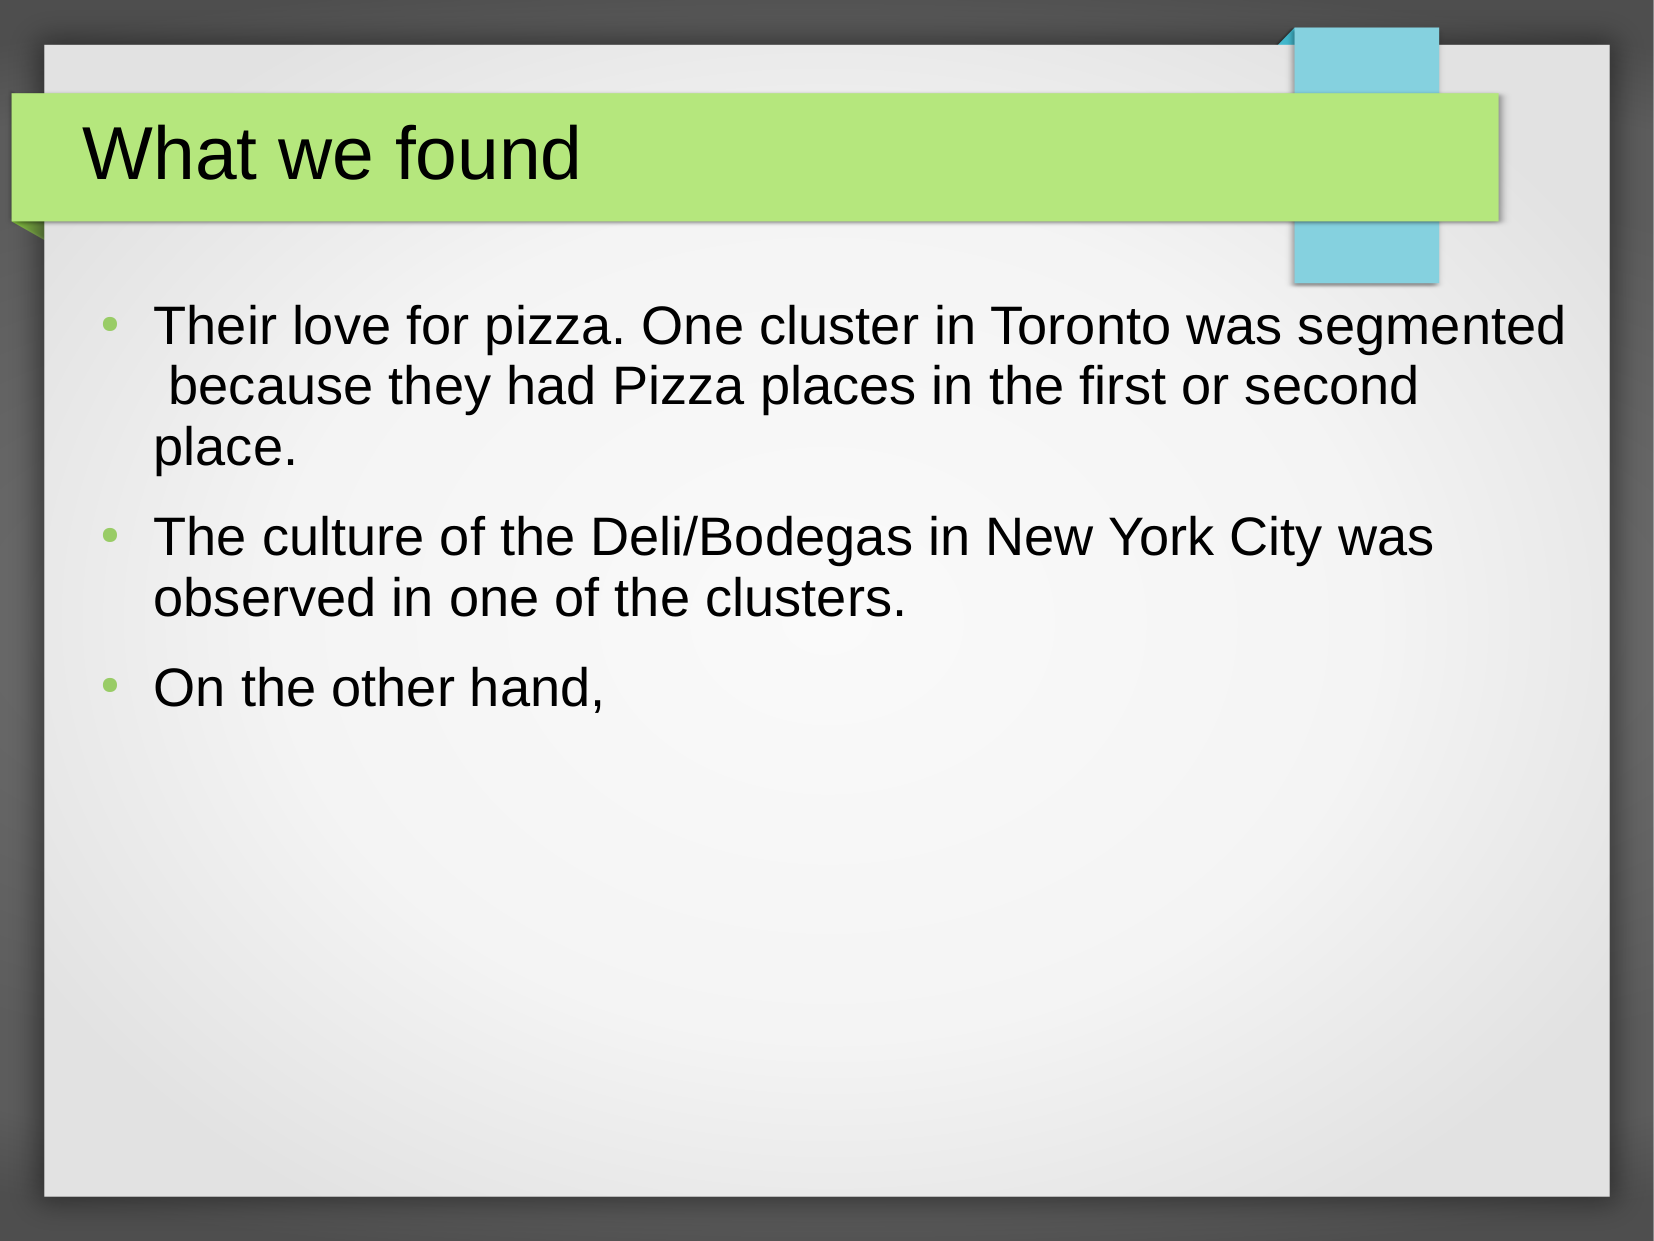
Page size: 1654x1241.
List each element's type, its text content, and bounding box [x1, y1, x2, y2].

list Their love for pizza. One cluster in Toronto was segmented because they had Pizza places in the first or second place. The culture of the Deli/Bodegas in New York City was observed in one of the clusters. On the other hand, [82, 295, 1571, 1015]
picture [0, 0, 1654, 1241]
title What we found [82, 94, 1264, 213]
